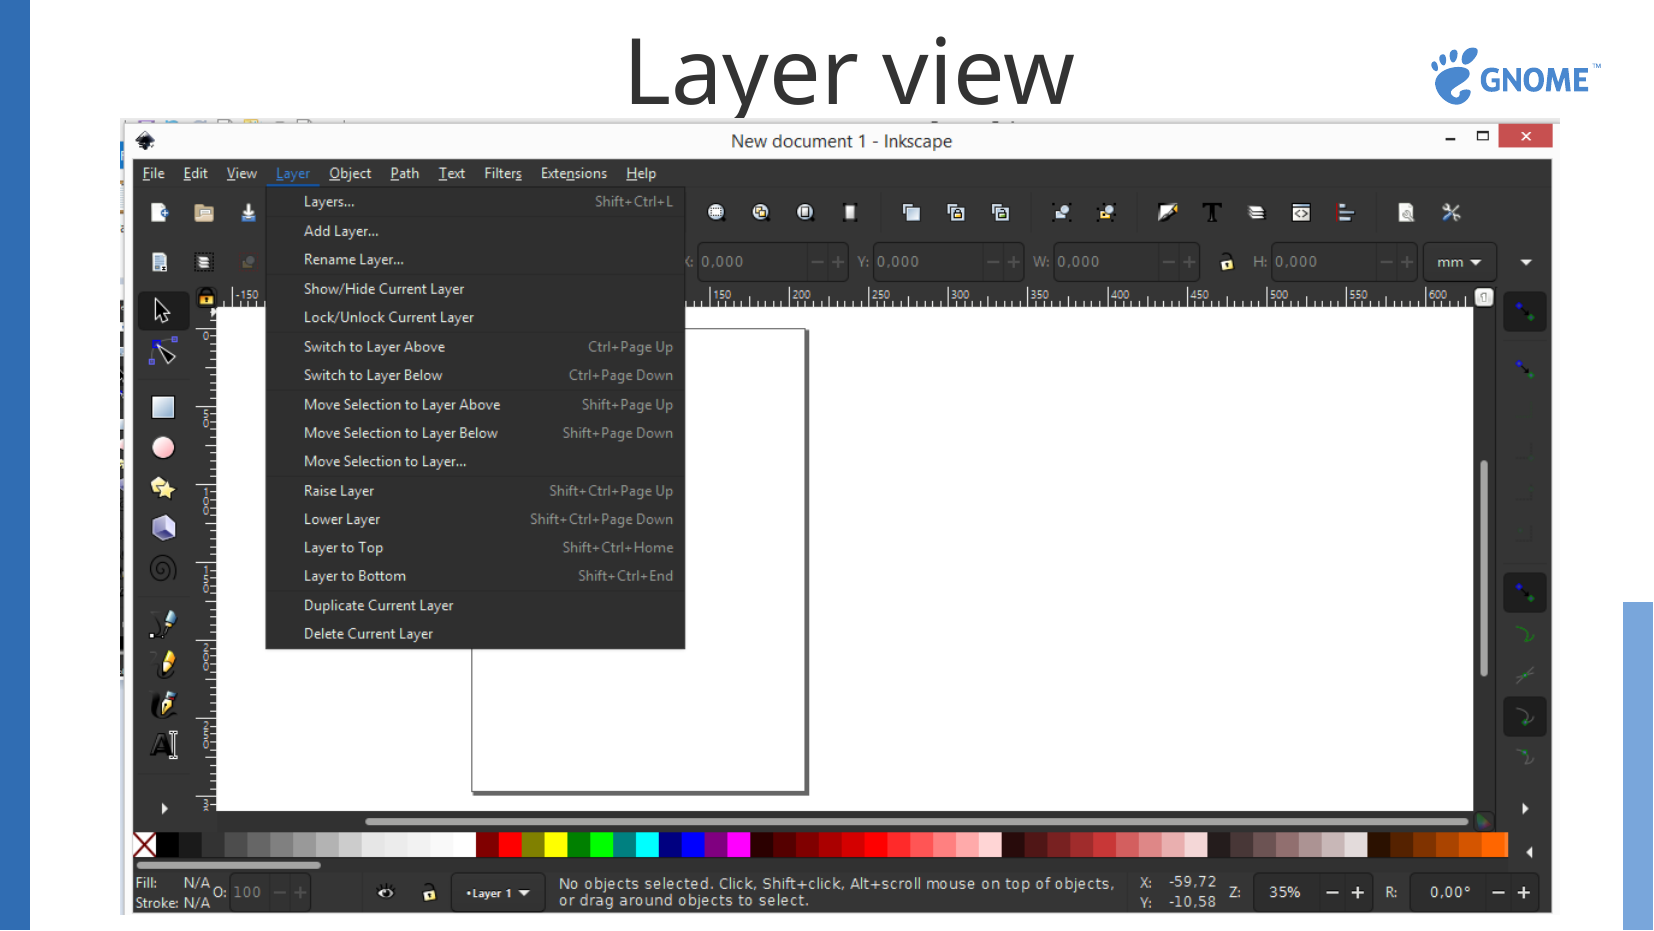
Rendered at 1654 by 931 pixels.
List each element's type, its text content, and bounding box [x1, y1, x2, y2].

title Layer view [514, 0, 1186, 118]
picture [120, 118, 1560, 916]
